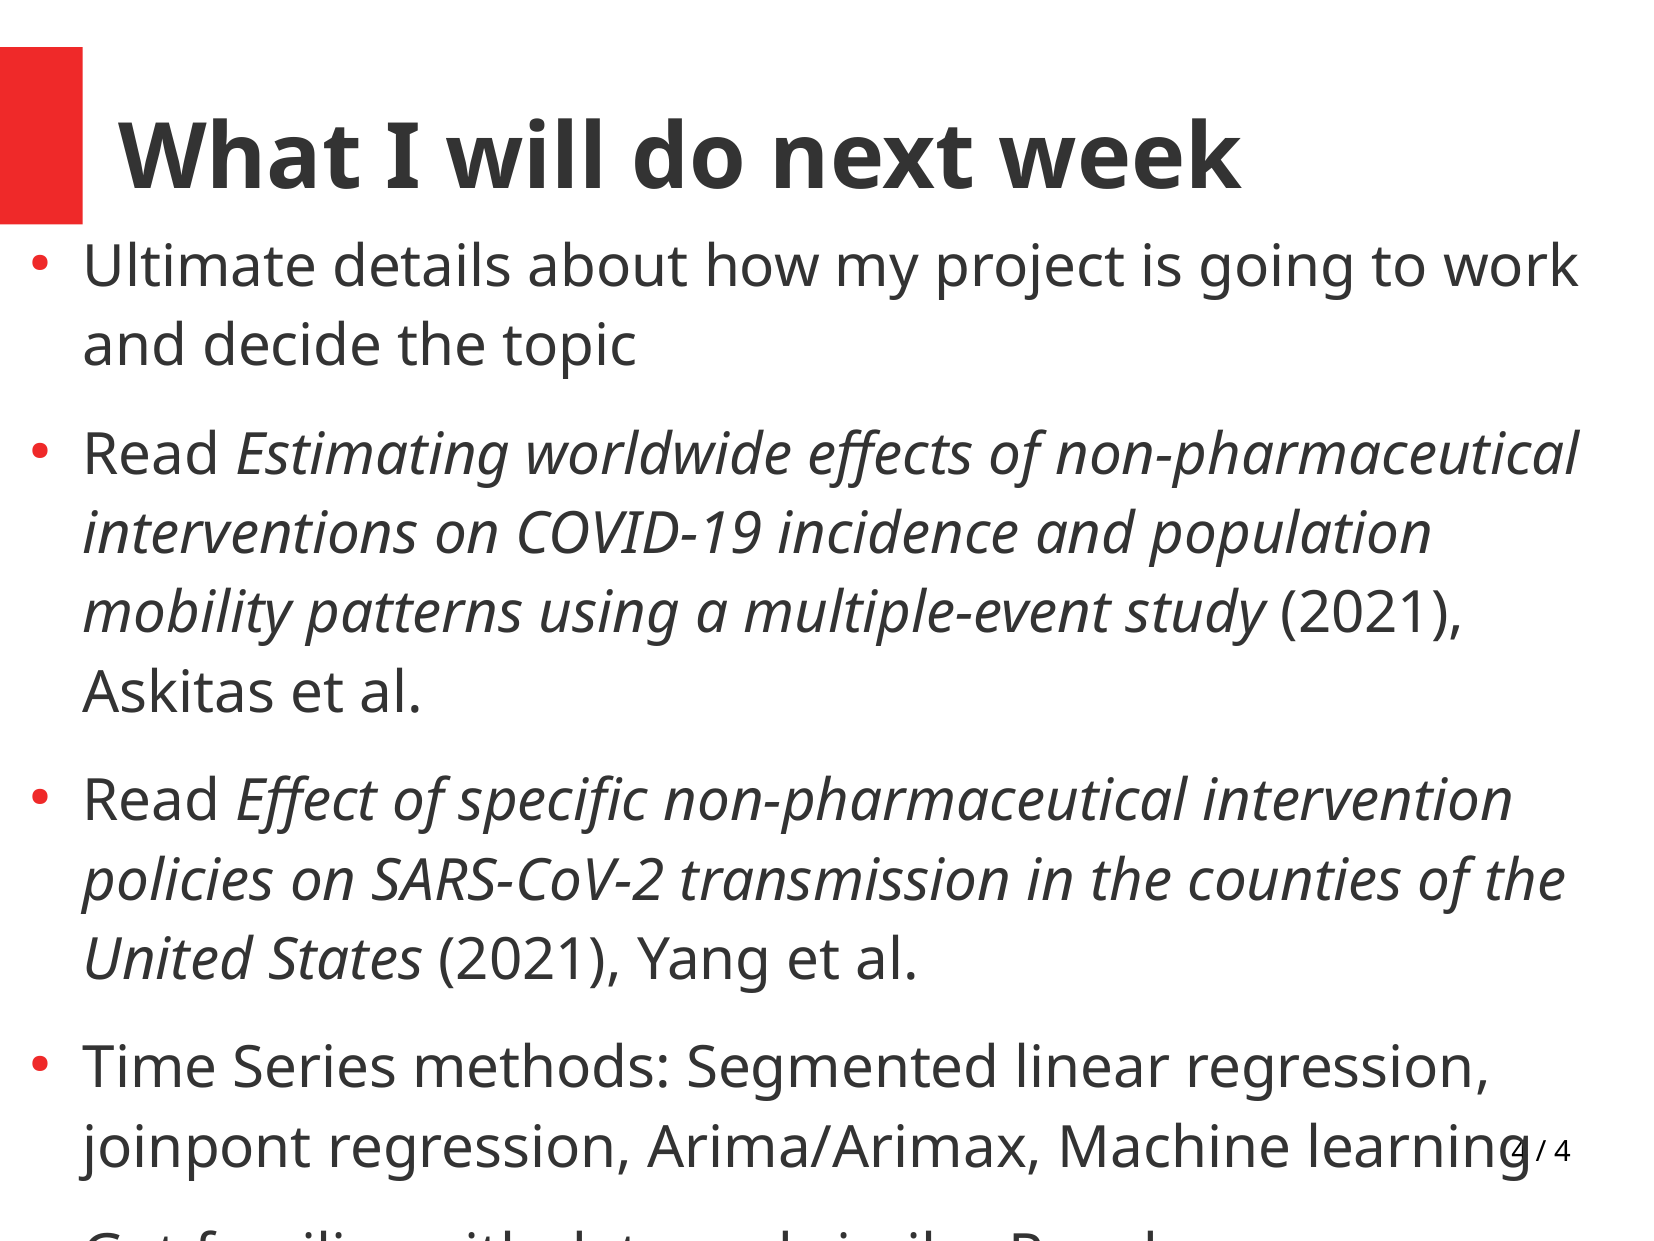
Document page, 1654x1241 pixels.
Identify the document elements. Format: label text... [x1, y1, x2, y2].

list Ultimate details about how my project is going to work and decide the topic Read Estimating worldwide effects of non‐pharmaceutical interventions on COVID‐19 incidence and population mobility patterns using a multiple‐event study (2021), Askitas et al. Read Effect of specific non-pharmaceutical intervention policies on SARS-CoV-2 transmission in the counties of the United States (2021), Yang et al. Time Series methods: Segmented linear regression, joinpont regression, Arima/Arimax, Machine learning Get familiar with data and similar R code [11, 224, 1607, 944]
title What I will do next week [118, 49, 1571, 224]
